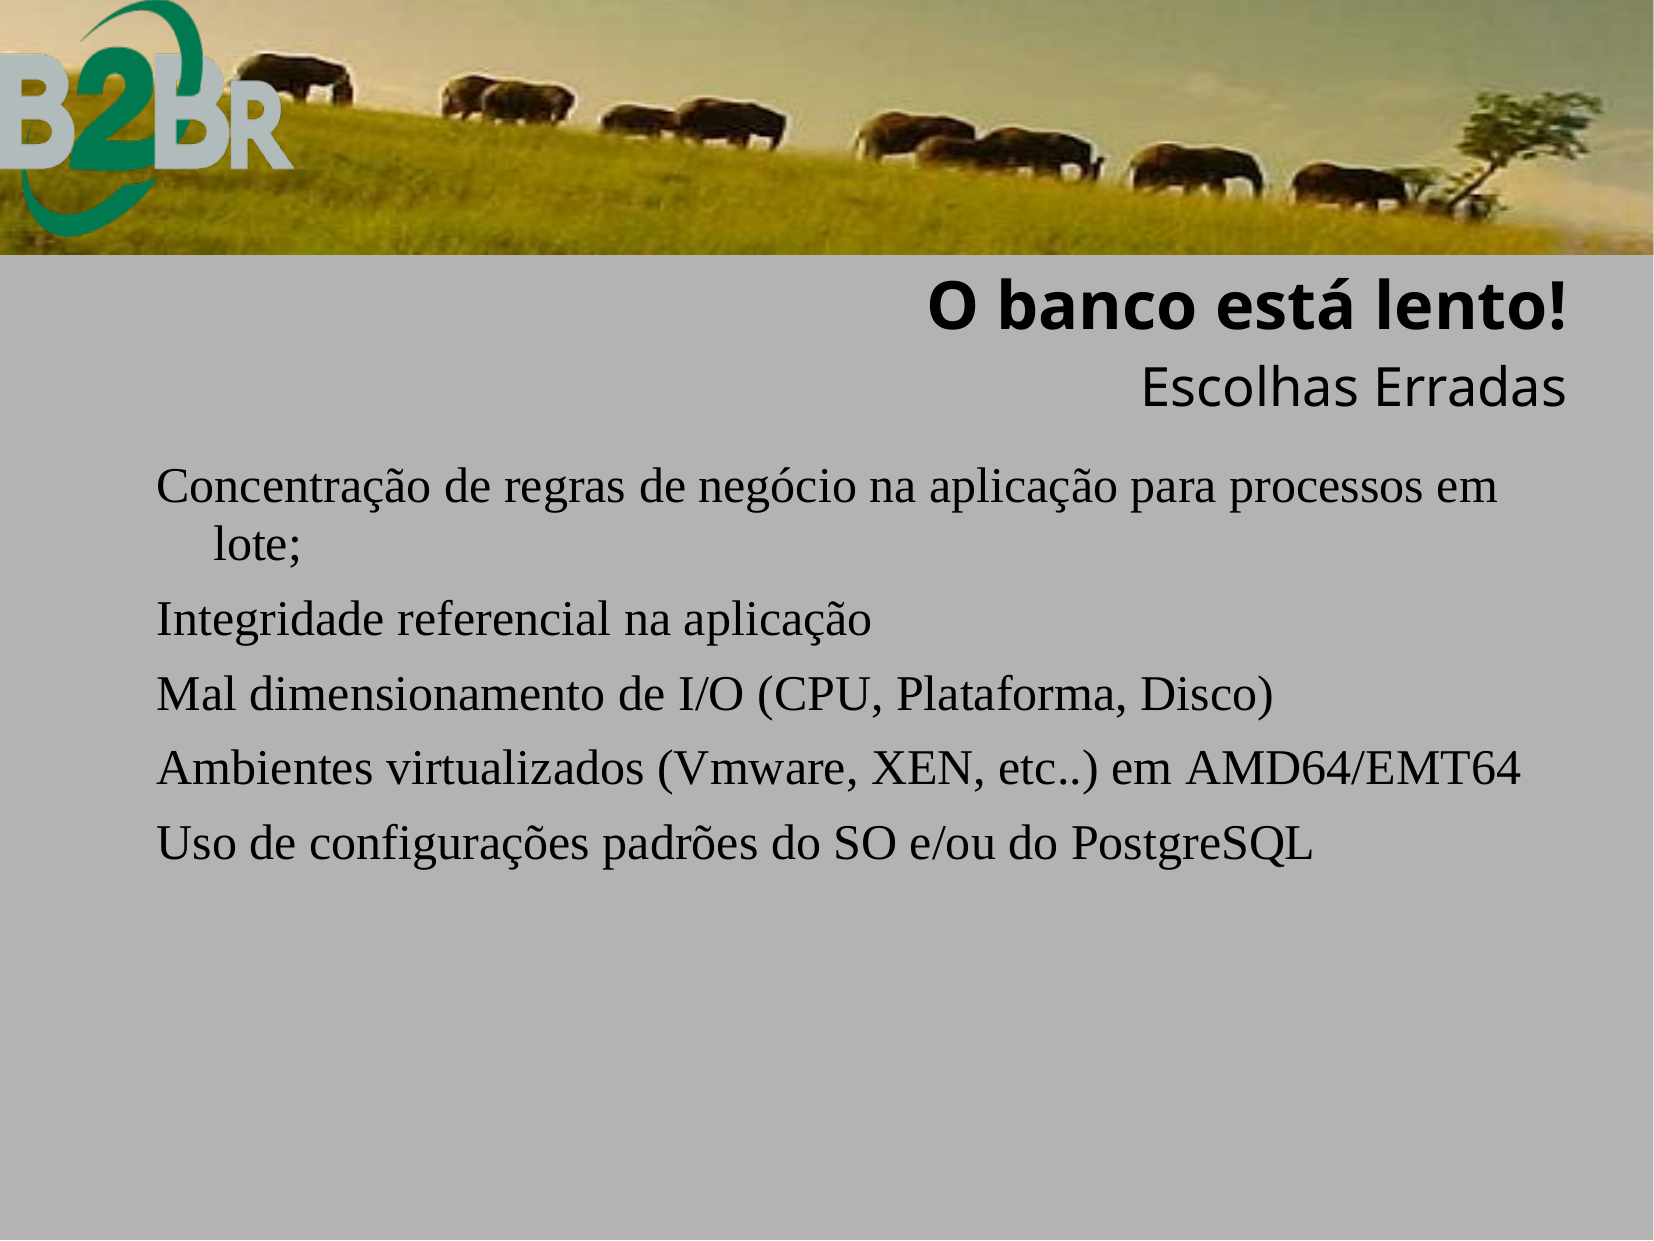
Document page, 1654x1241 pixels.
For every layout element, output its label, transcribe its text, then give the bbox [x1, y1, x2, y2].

picture [0, 0, 1654, 255]
text_box O banco está lento! Escolhas Erradas [521, 255, 1583, 429]
list Concentração de regras de negócio na aplicação para processos em lote; Integridade referencial na aplicação Mal dimensionamento de I/O (CPU, Plataforma, Disco) Ambientes virtualizados (Vmware, XEN, etc..) em AMD64/EMT64 Uso de configurações padrões do SO e/ou do PostgreSQL [156, 455, 1563, 1075]
